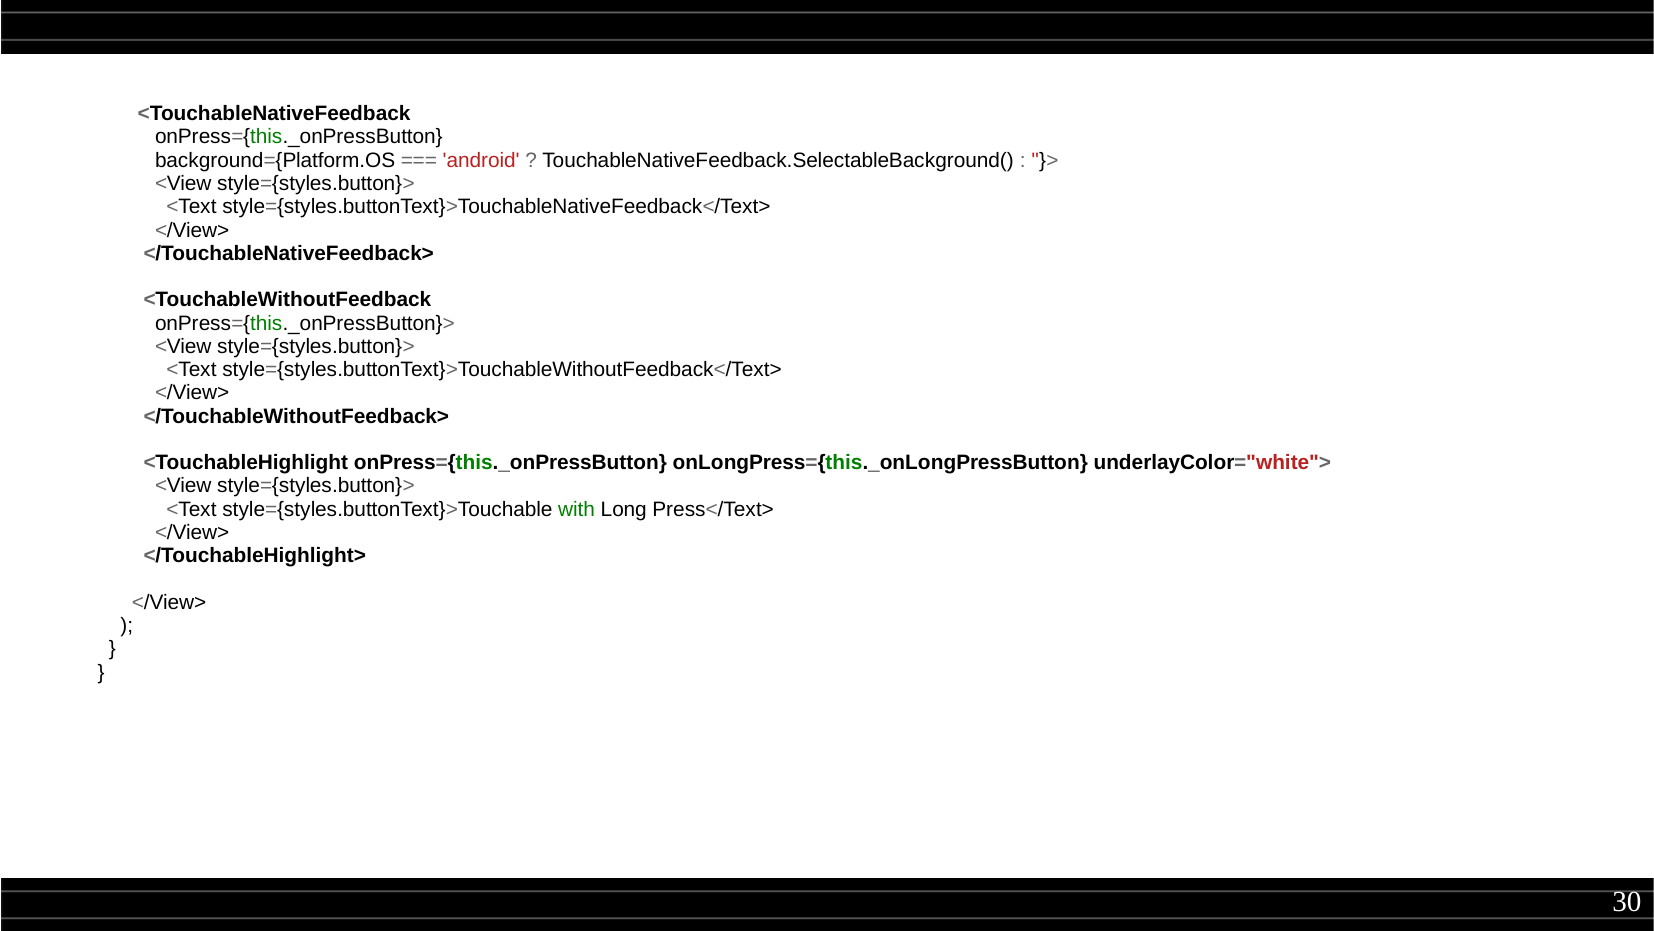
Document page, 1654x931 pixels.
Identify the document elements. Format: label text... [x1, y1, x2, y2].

picture [1, 0, 1654, 54]
text_box <TouchableNativeFeedback onPress={this._onPressButton} background={Platform.OS === 'android' ? TouchableNativeFeedback.SelectableBackground() : ''}> <View style={styles.button}> <Text style={styles.buttonText}>TouchableNativeFeedback</Text> </View> </TouchableNativeFeedback> <TouchableWithoutFeedback onPress={this._onPressButton}> <View style={styles.button}> <Text style={styles.buttonText}>TouchableWithoutFeedback</Text> </View> </TouchableWithoutFeedback> <TouchableHighlight onPress={this._onPressButton} onLongPress={this._onLongPressButton} underlayColor="white"> <View style={styles.button}> <Text style={styles.buttonText}>Touchable with Long Press</Text> </View> </TouchableHighlight> </View> ); } } [82, 94, 1536, 738]
picture [1, 878, 1654, 931]
